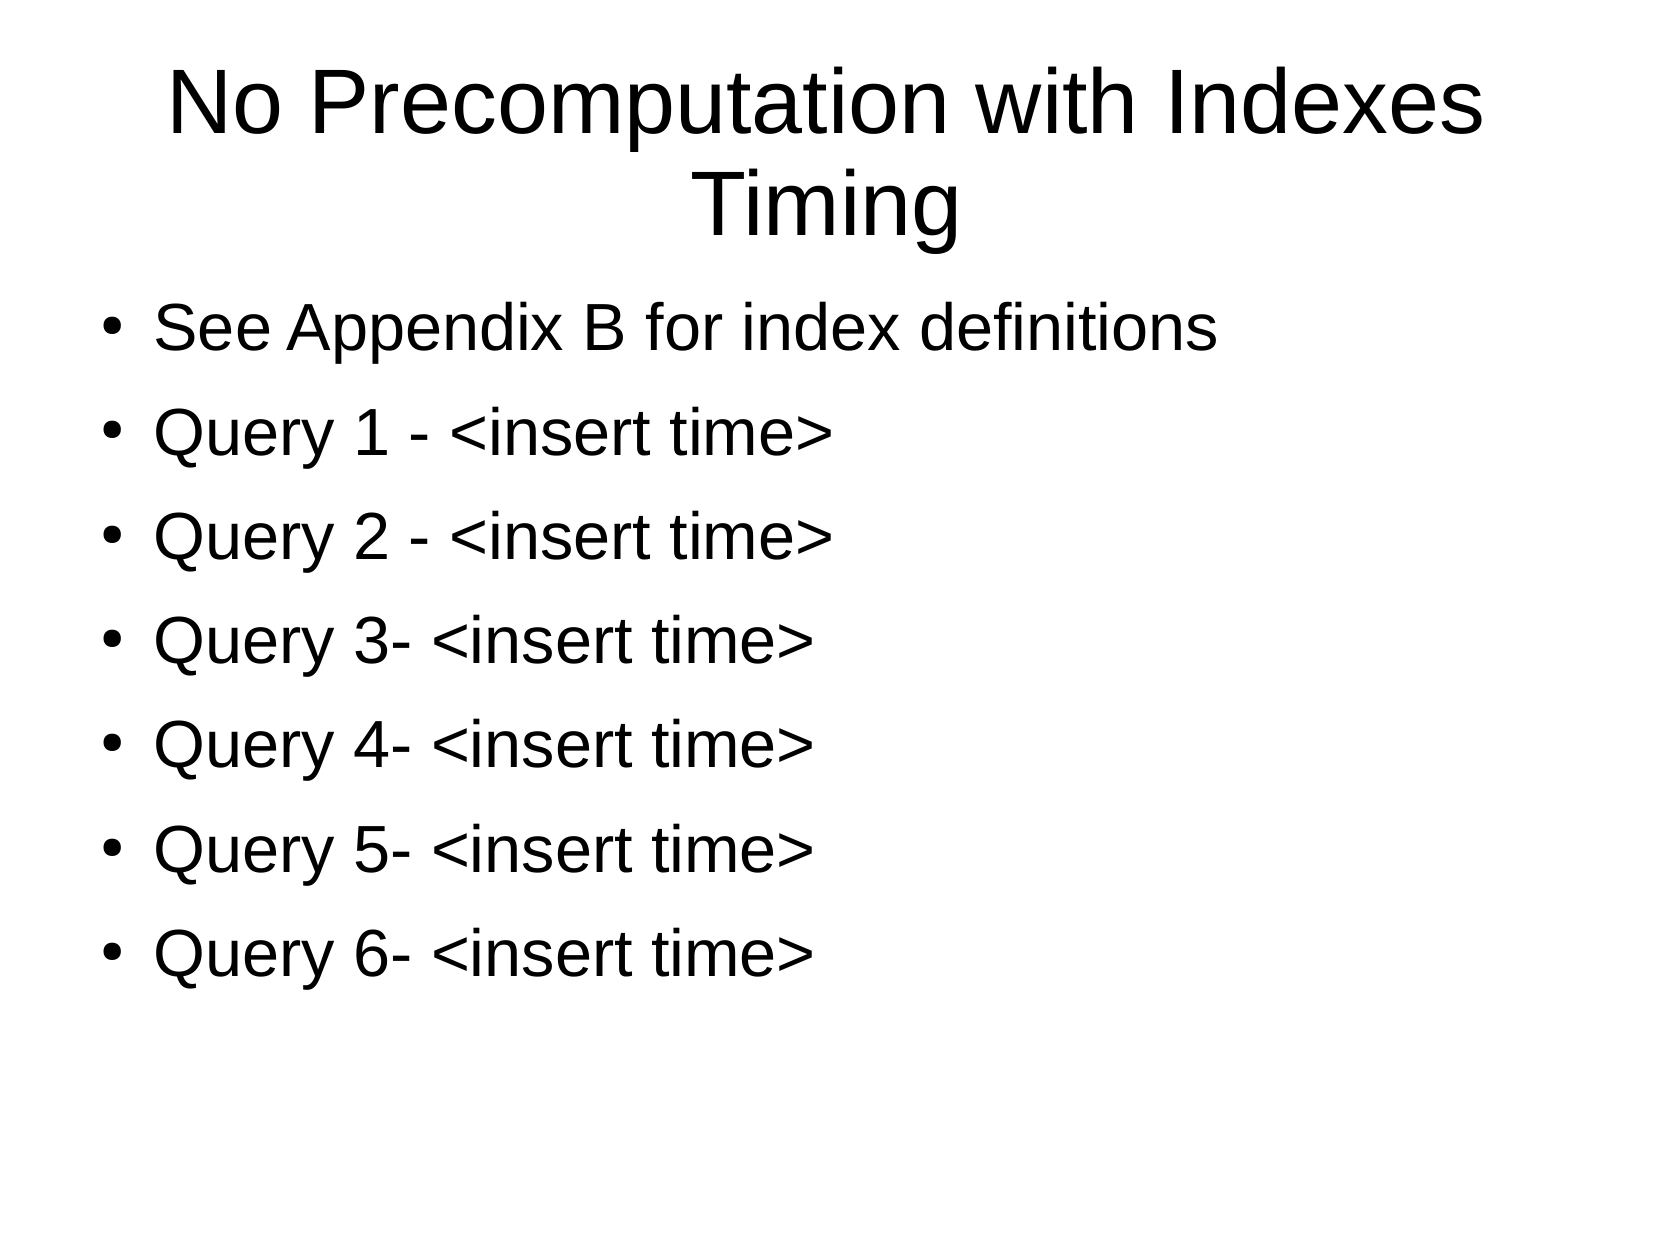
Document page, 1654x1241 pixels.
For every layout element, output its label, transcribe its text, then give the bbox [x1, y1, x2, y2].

list See Appendix B for index definitions Query 1 - <insert time> Query 2 - <insert time> Query 3- <insert time> Query 4- <insert time> Query 5- <insert time> Query 6- <insert time> [82, 290, 1571, 1010]
title No Precomputation with Indexes Timing [82, 49, 1571, 257]
